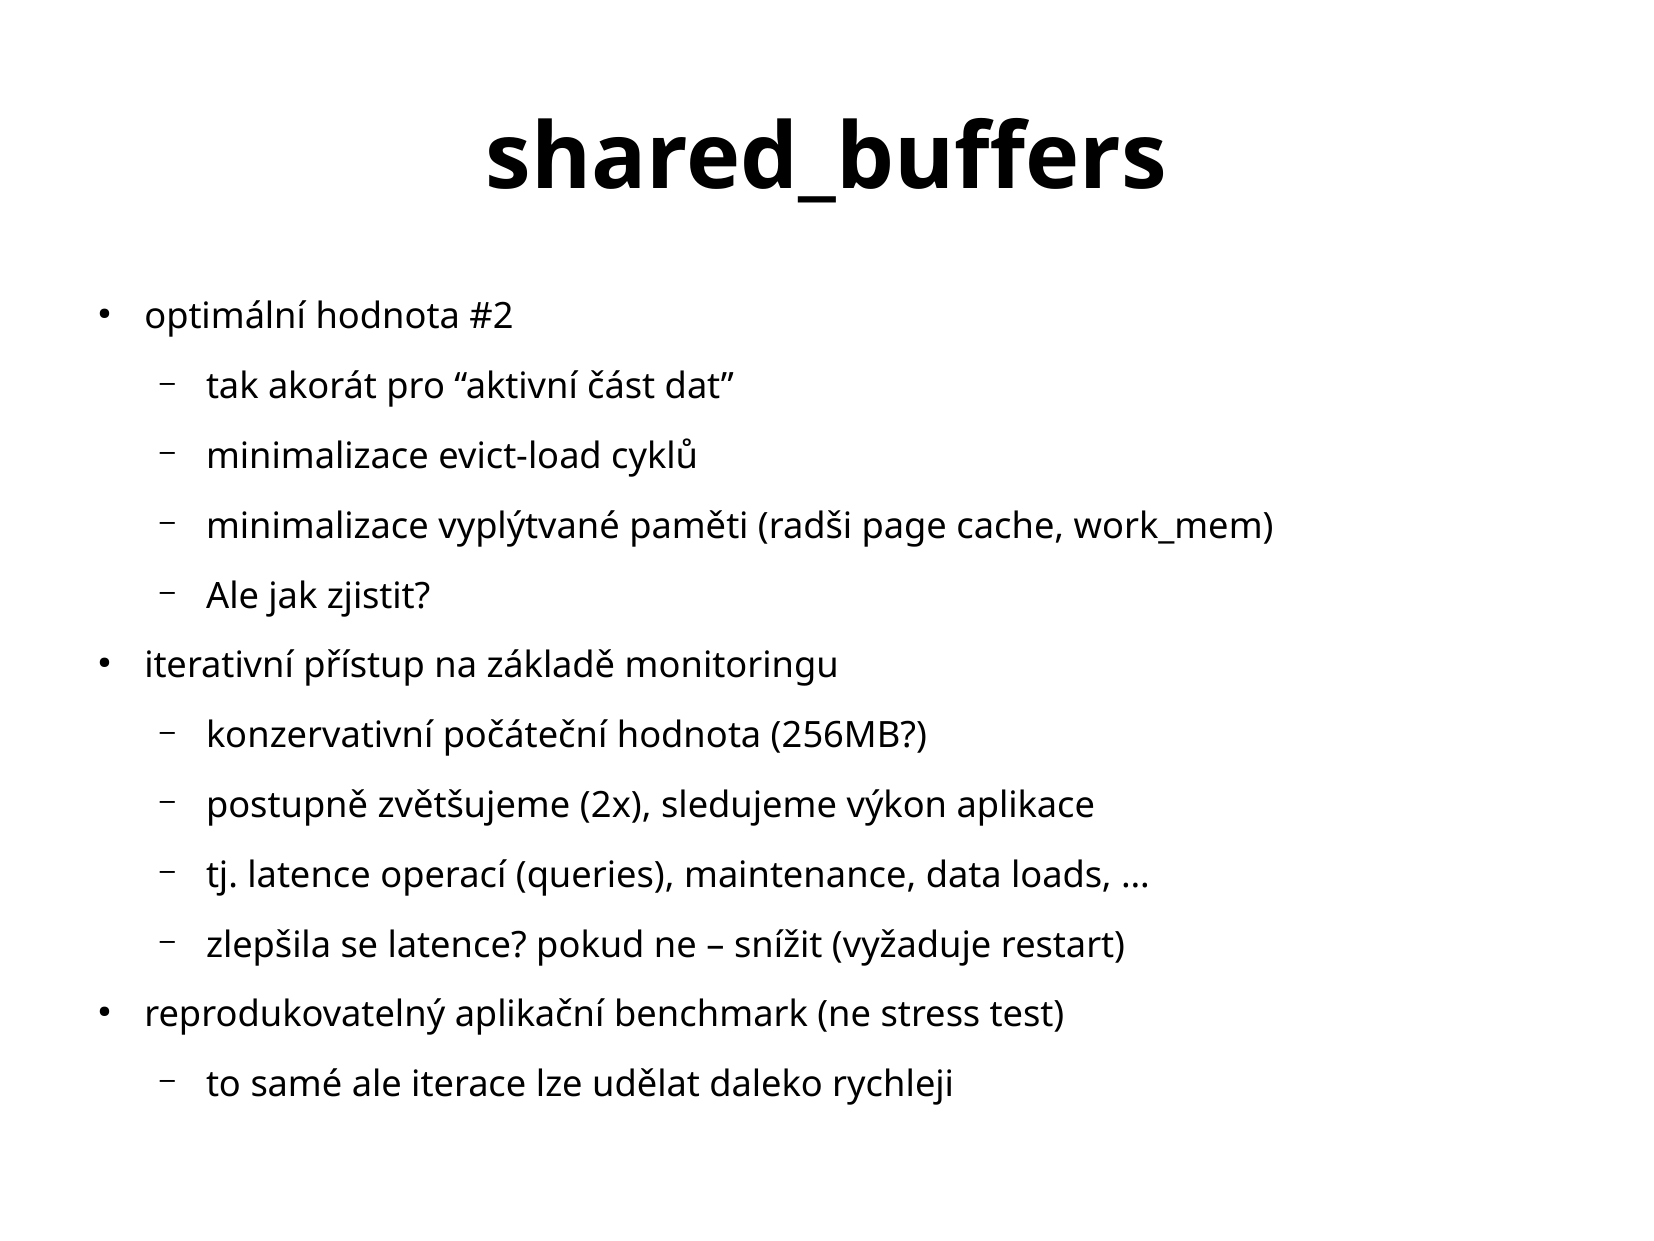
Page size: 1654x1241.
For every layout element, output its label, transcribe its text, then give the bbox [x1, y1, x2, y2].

title shared_buffers [82, 49, 1571, 257]
list optimální hodnota #2 tak akorát pro “aktivní část dat” minimalizace evict-load cyklů minimalizace vyplýtvané paměti (radši page cache, work_mem) Ale jak zjistit? iterativní přístup na základě monitoringu konzervativní počáteční hodnota (256MB?) postupně zvětšujeme (2x), sledujeme výkon aplikace tj. latence operací (queries), maintenance, data loads, … zlepšila se latence? pokud ne – snížit (vyžaduje restart) reprodukovatelný aplikační benchmark (ne stress test) to samé ale iterace lze udělat daleko rychleji [82, 290, 1538, 1111]
